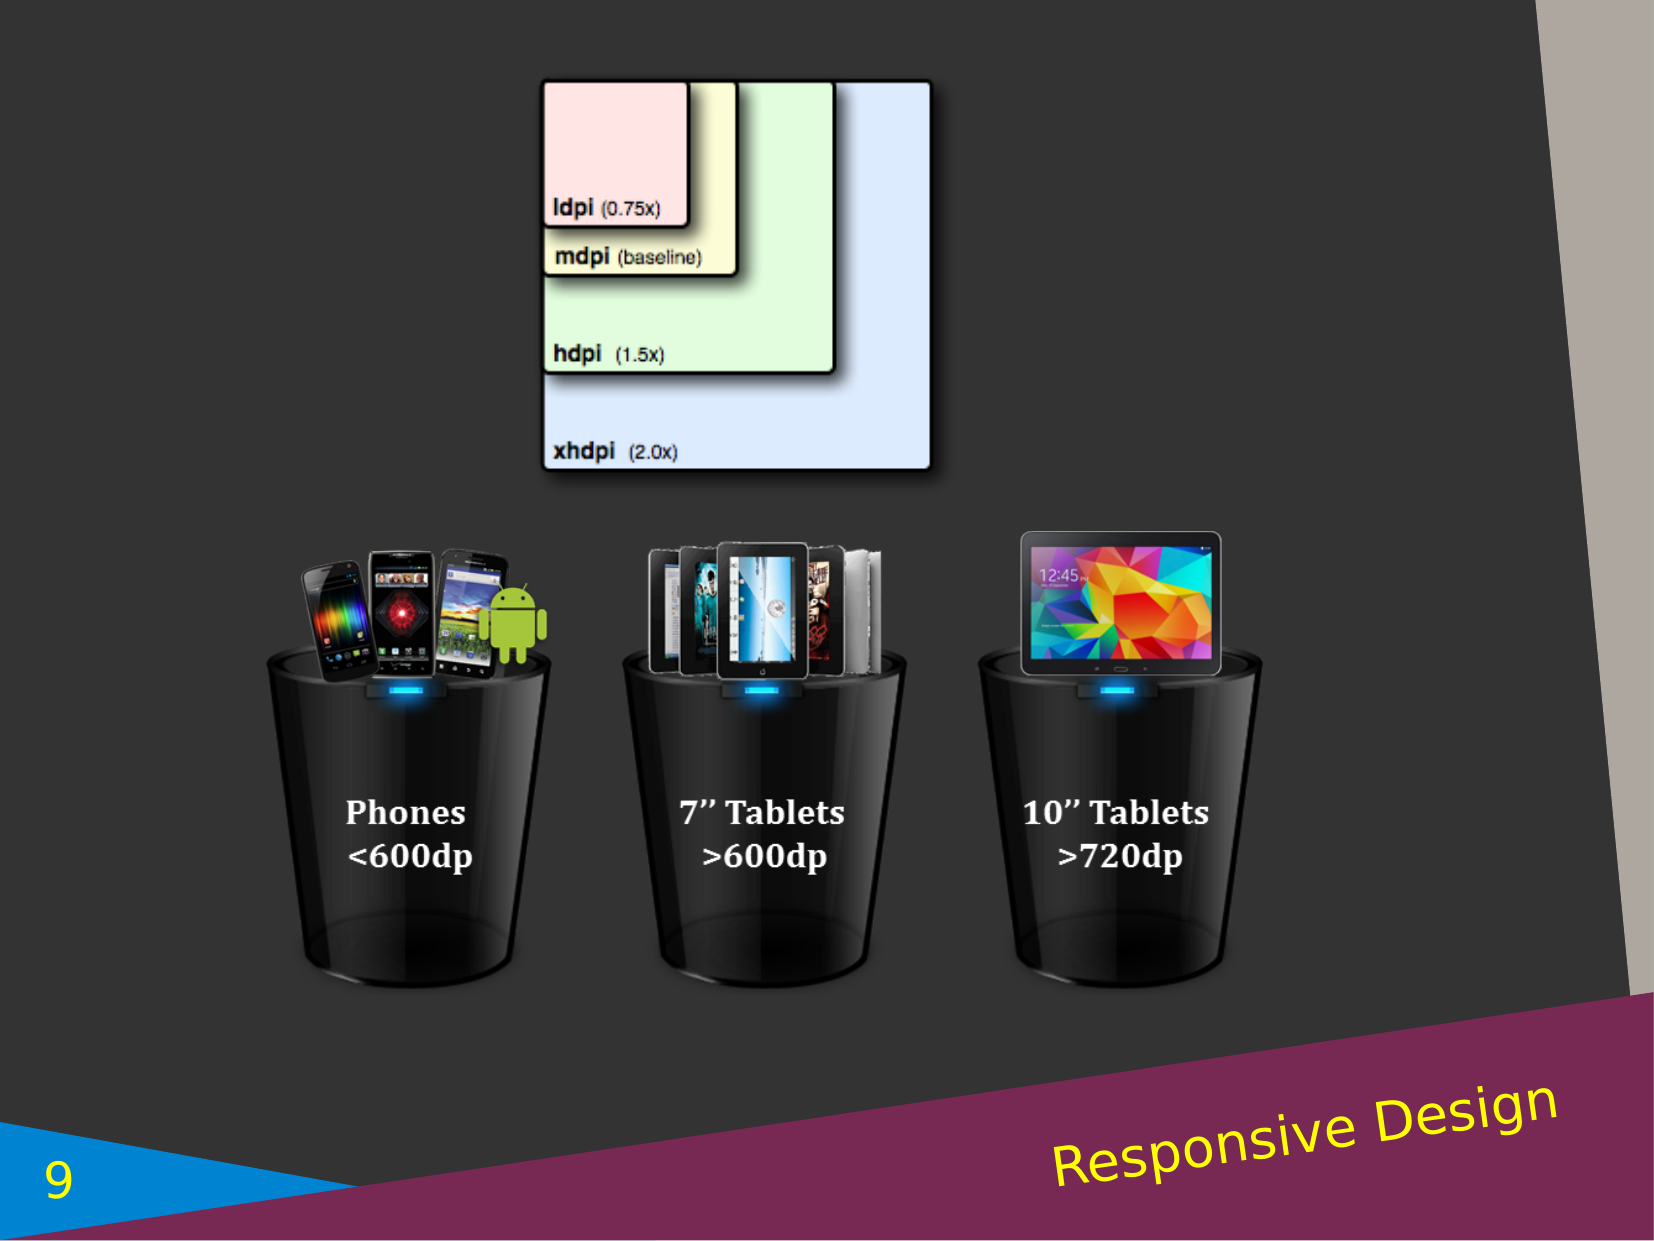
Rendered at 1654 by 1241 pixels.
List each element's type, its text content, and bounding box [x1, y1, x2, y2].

title Responsive Design [956, 995, 1654, 1241]
picture [224, 531, 1307, 1006]
picture [520, 58, 969, 508]
